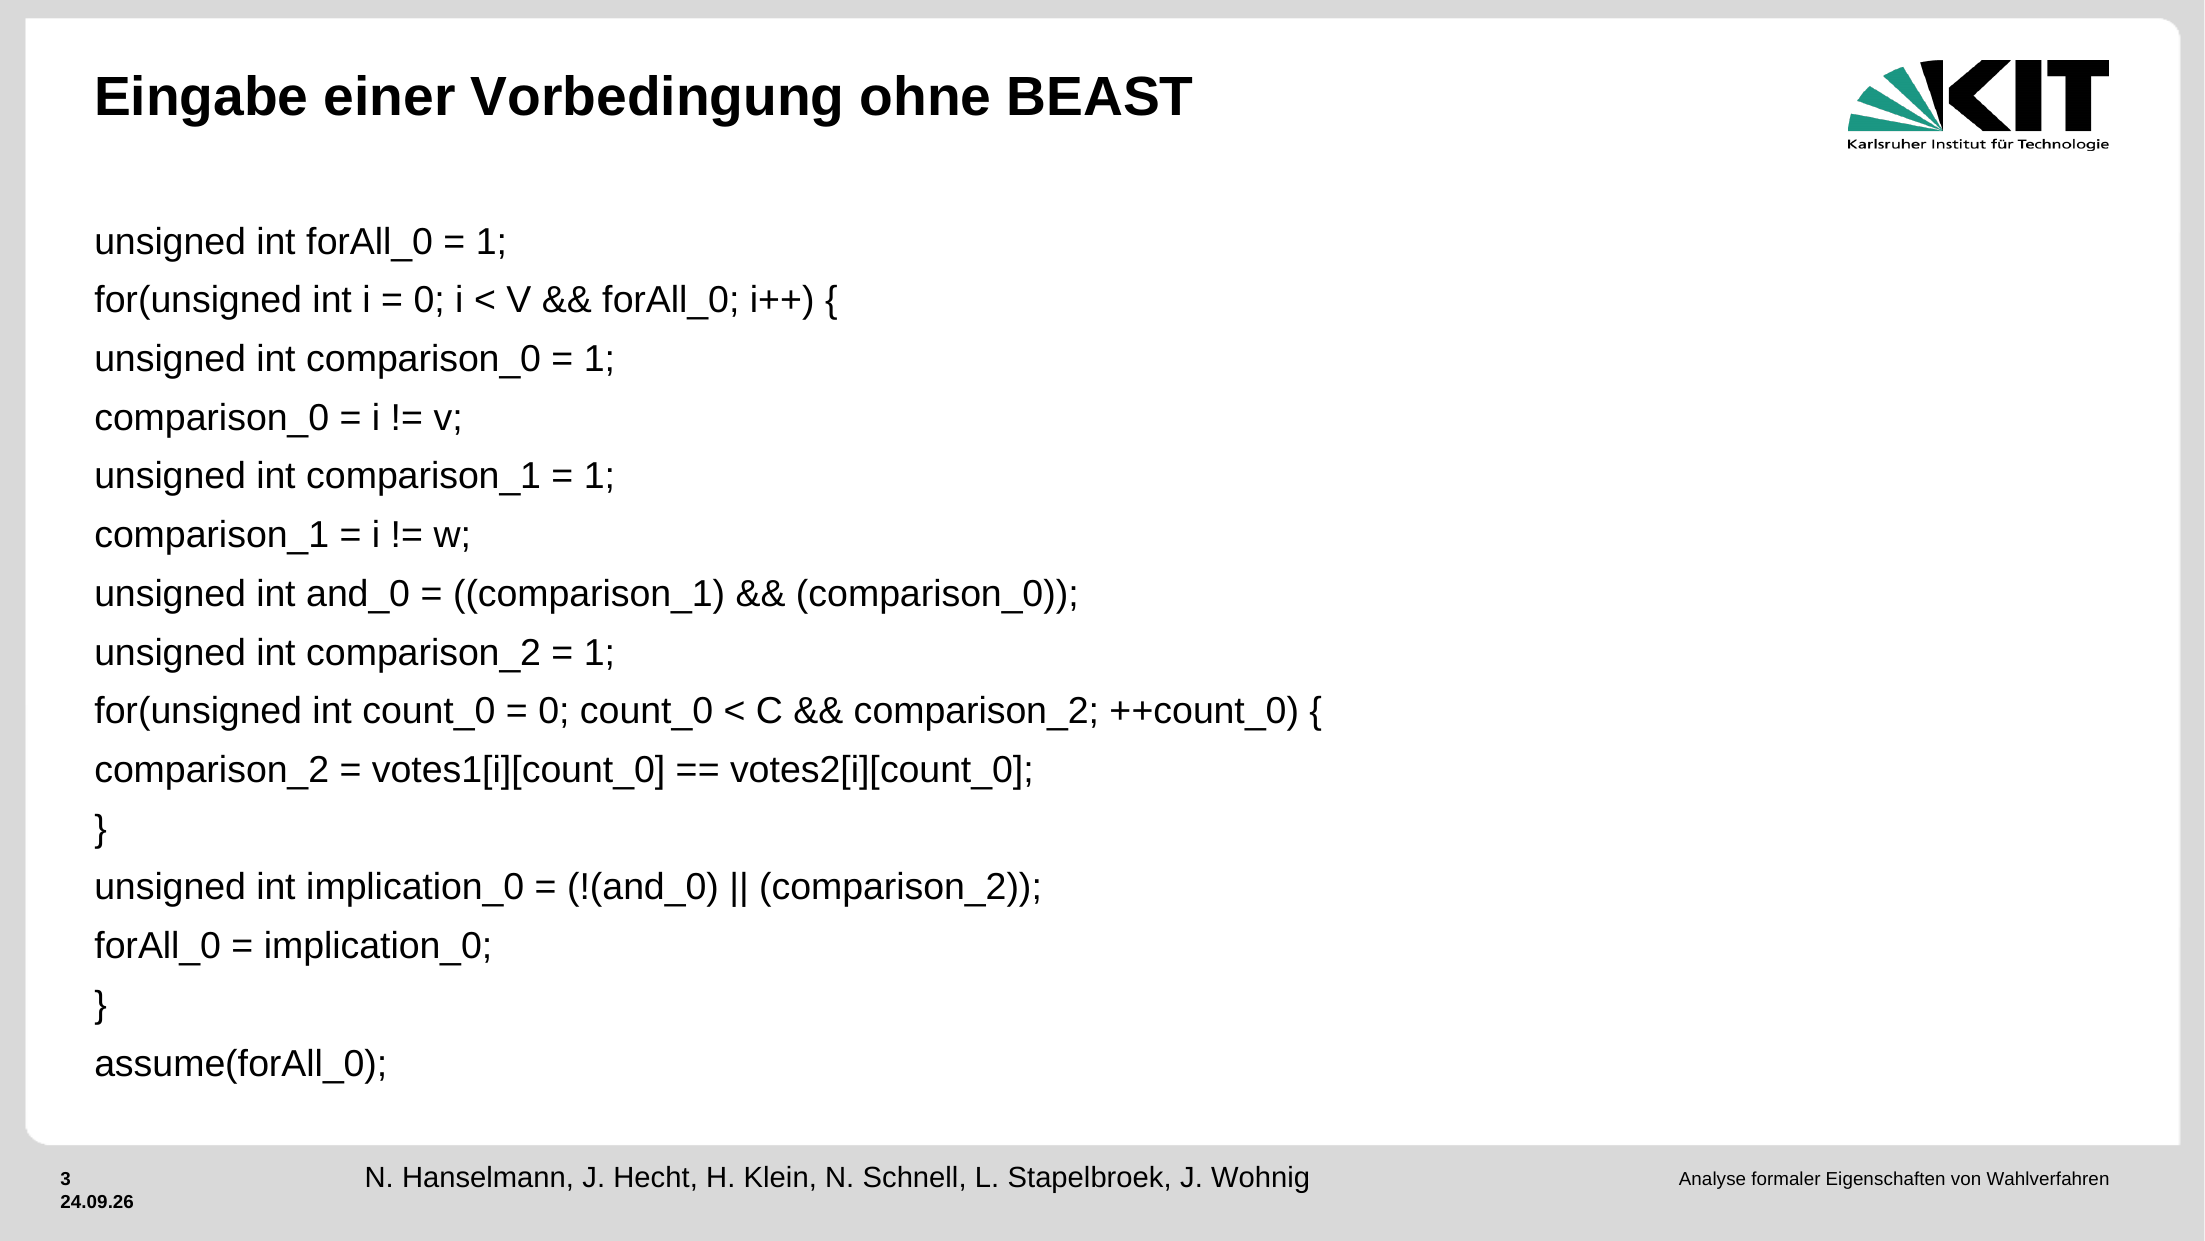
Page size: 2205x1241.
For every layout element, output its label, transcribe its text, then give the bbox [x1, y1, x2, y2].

list unsigned int forAll_0 = 1; for(unsigned int i = 0; i < V && forAll_0; i++) { unsigned int comparison_0 = 1; comparison_0 = i != v; unsigned int comparison_1 = 1; comparison_1 = i != w; unsigned int and_0 = ((comparison_1) && (comparison_0)); unsigned int comparison_2 = 1; for(unsigned int count_0 = 0; count_0 < C && comparison_2; ++count_0) { comparison_2 = votes1[i][count_0] == votes2[i][count_0]; } unsigned int implication_0 = (!(and_0) || (comparison_2)); forAll_0 = implication_0; } assume(forAll_0); [94, 216, 2084, 1102]
title Eingabe einer Vorbedingung ohne BEAST [94, 60, 1761, 162]
picture [0, 0, 2205, 1241]
